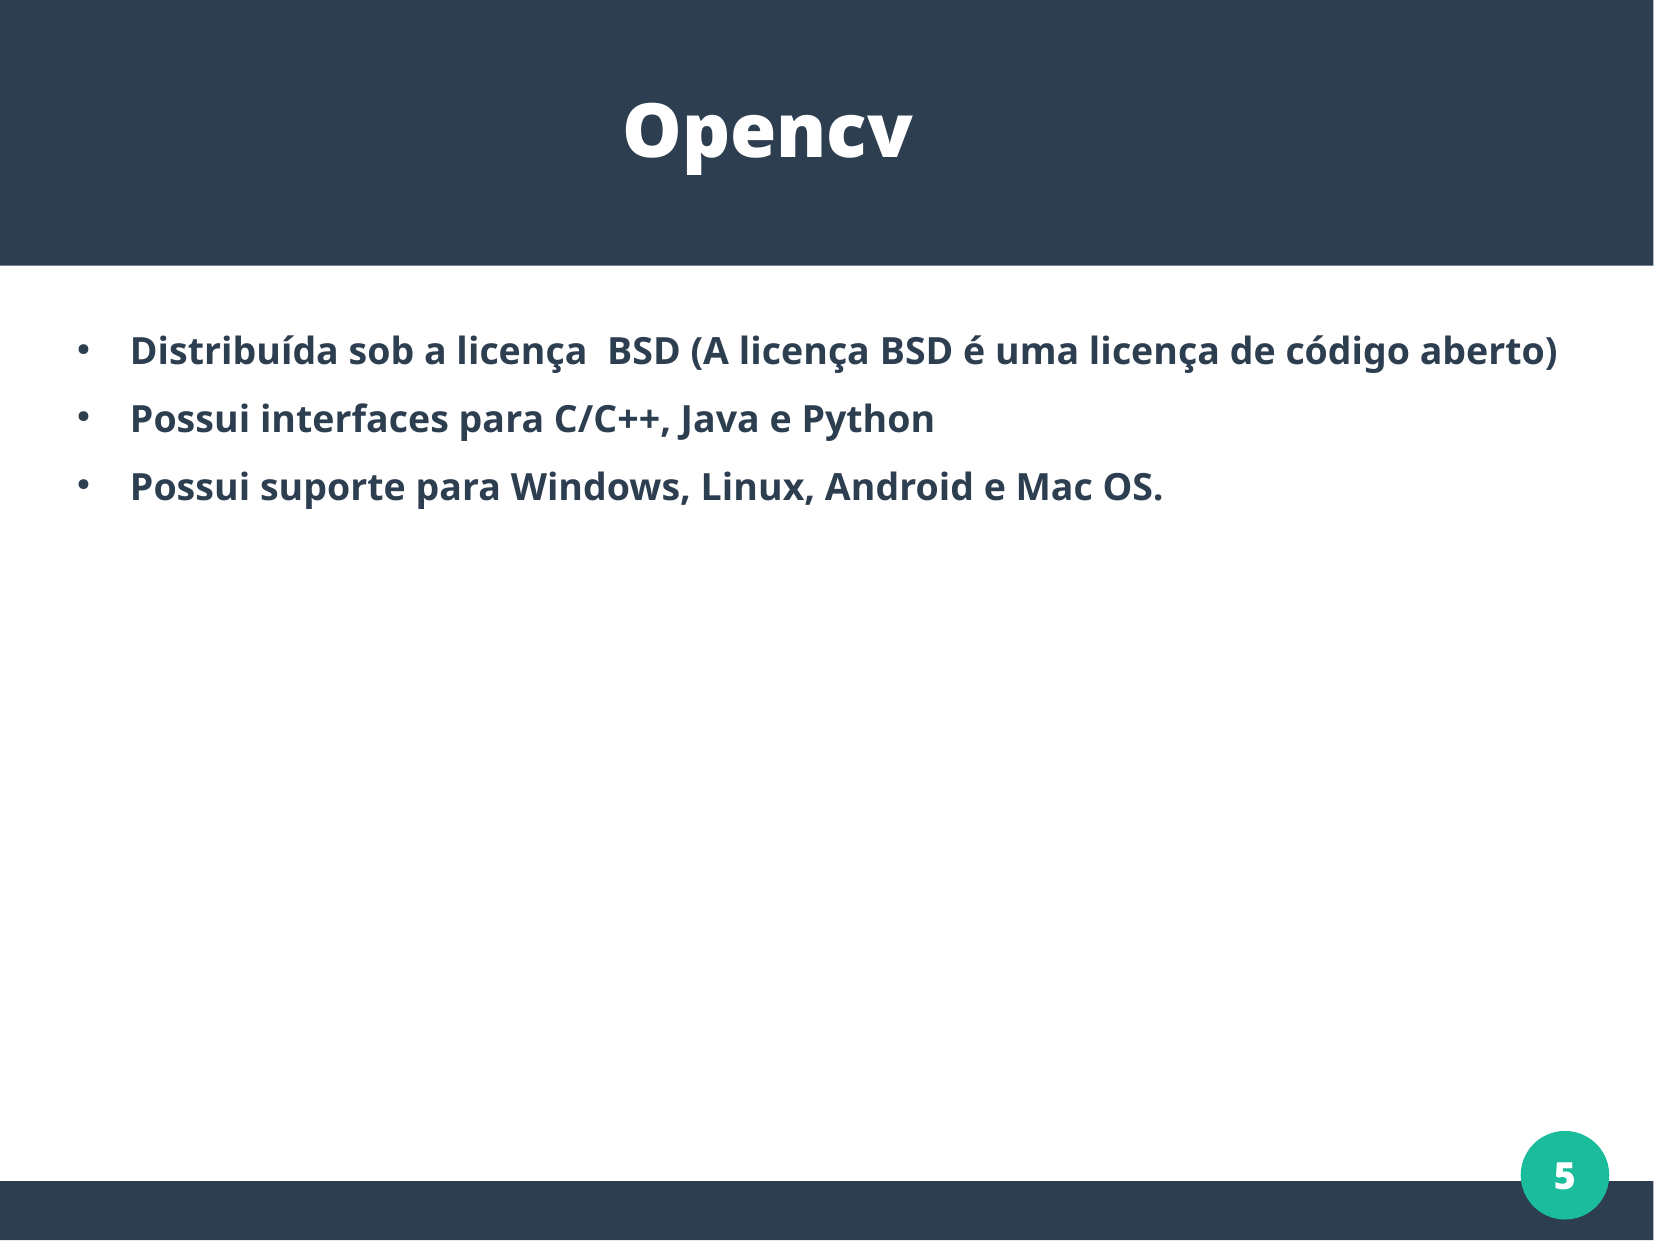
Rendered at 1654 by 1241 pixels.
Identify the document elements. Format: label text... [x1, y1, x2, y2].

title Opencv [0, 49, 1536, 207]
list Distribuída sob a licença BSD (A licença BSD é uma licença de código aberto) Possui interfaces para C/C++, Java e Python Possui suporte para Windows, Linux, Android e Mac OS. [59, 324, 1595, 1152]
